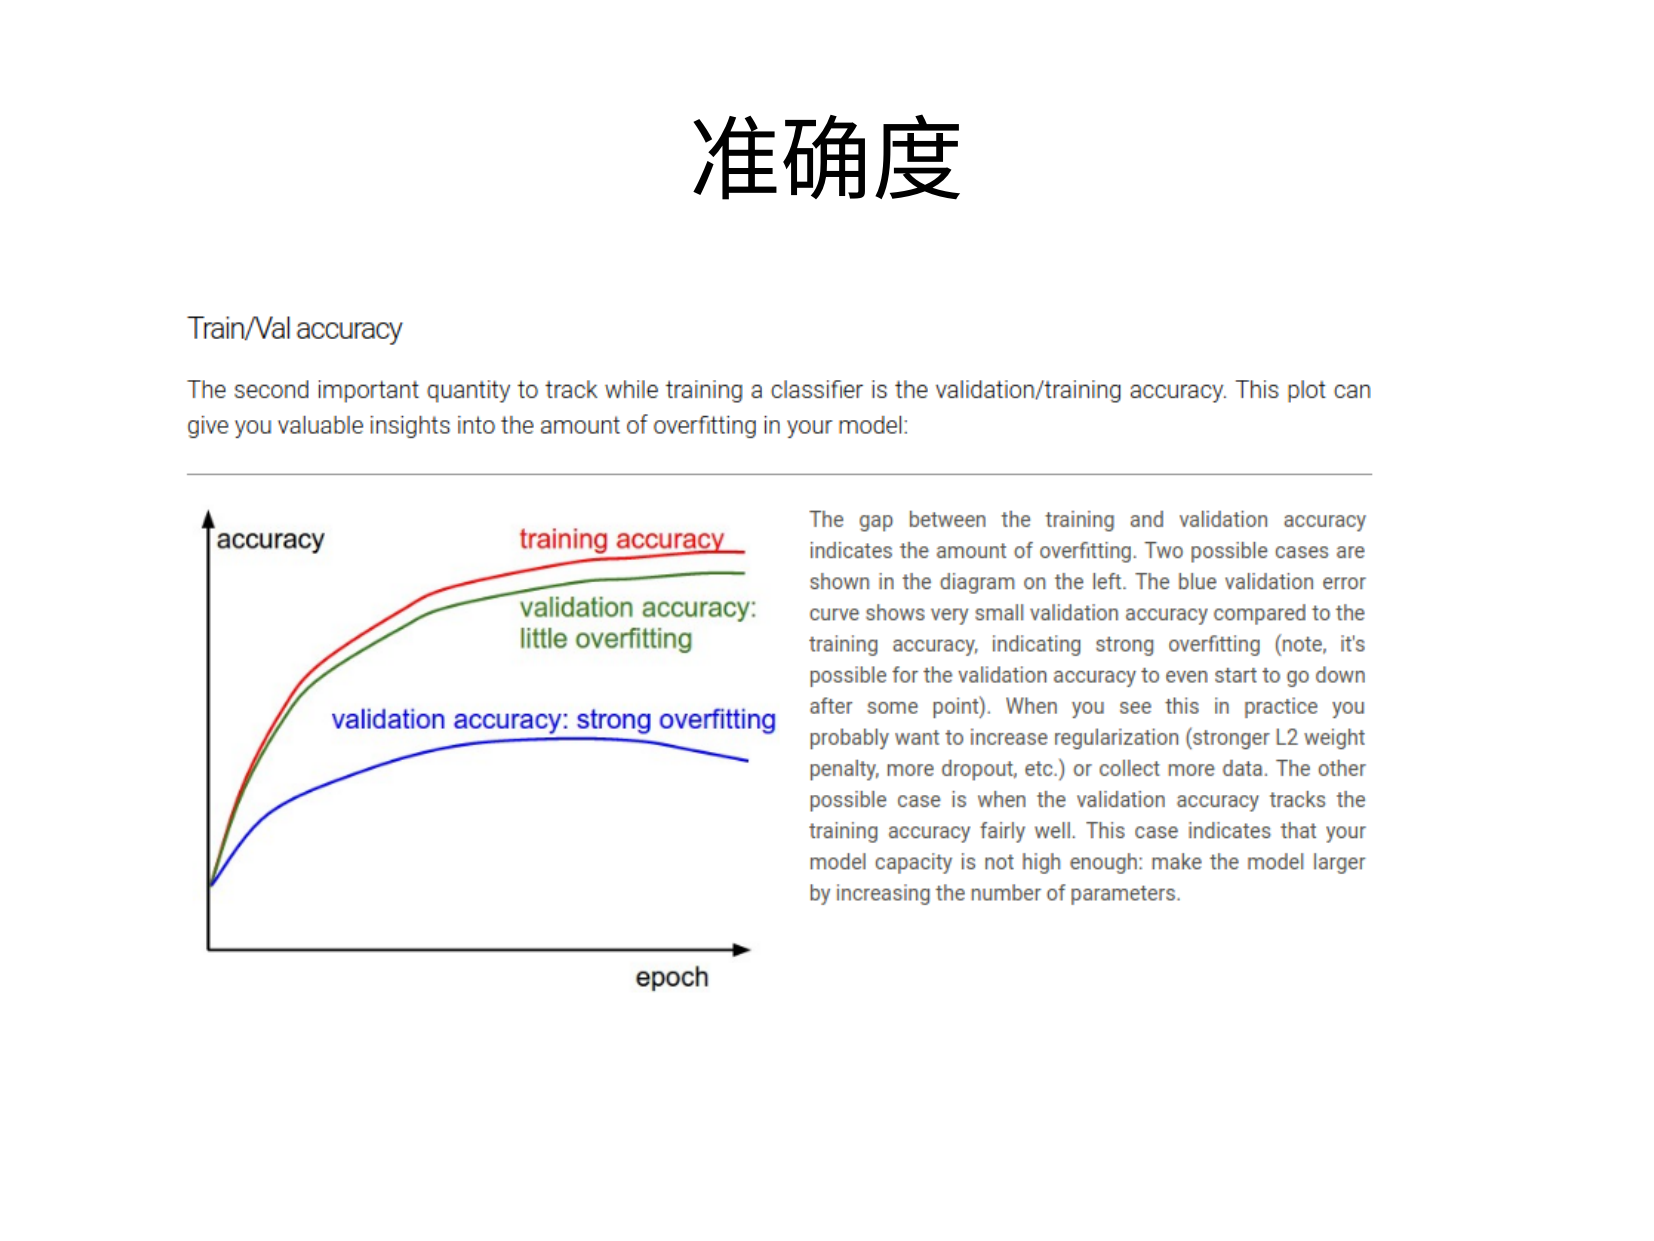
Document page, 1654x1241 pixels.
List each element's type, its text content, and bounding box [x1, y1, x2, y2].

picture [82, 296, 1571, 1003]
title 准确度 [82, 49, 1571, 257]
